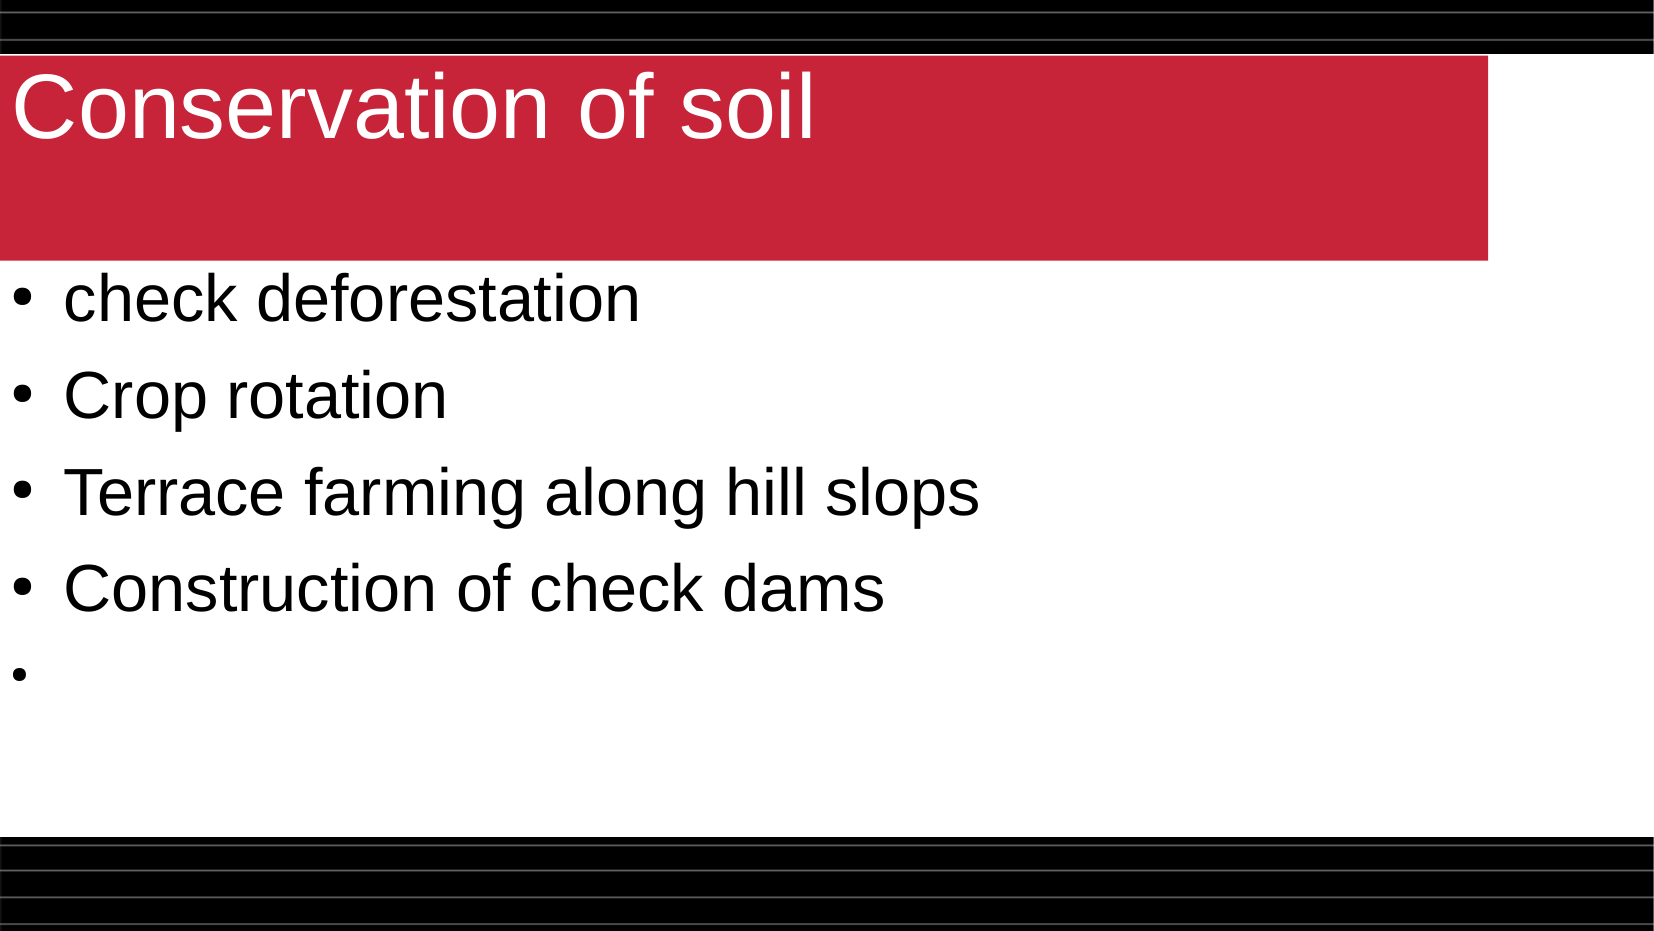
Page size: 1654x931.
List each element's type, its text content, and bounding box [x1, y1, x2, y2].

picture [0, 0, 1654, 54]
picture [0, 837, 1654, 931]
list check deforestation Crop rotation Terrace farming along hill slops Construction of check dams [0, 260, 991, 826]
title Conservation of soil [0, 55, 1489, 261]
